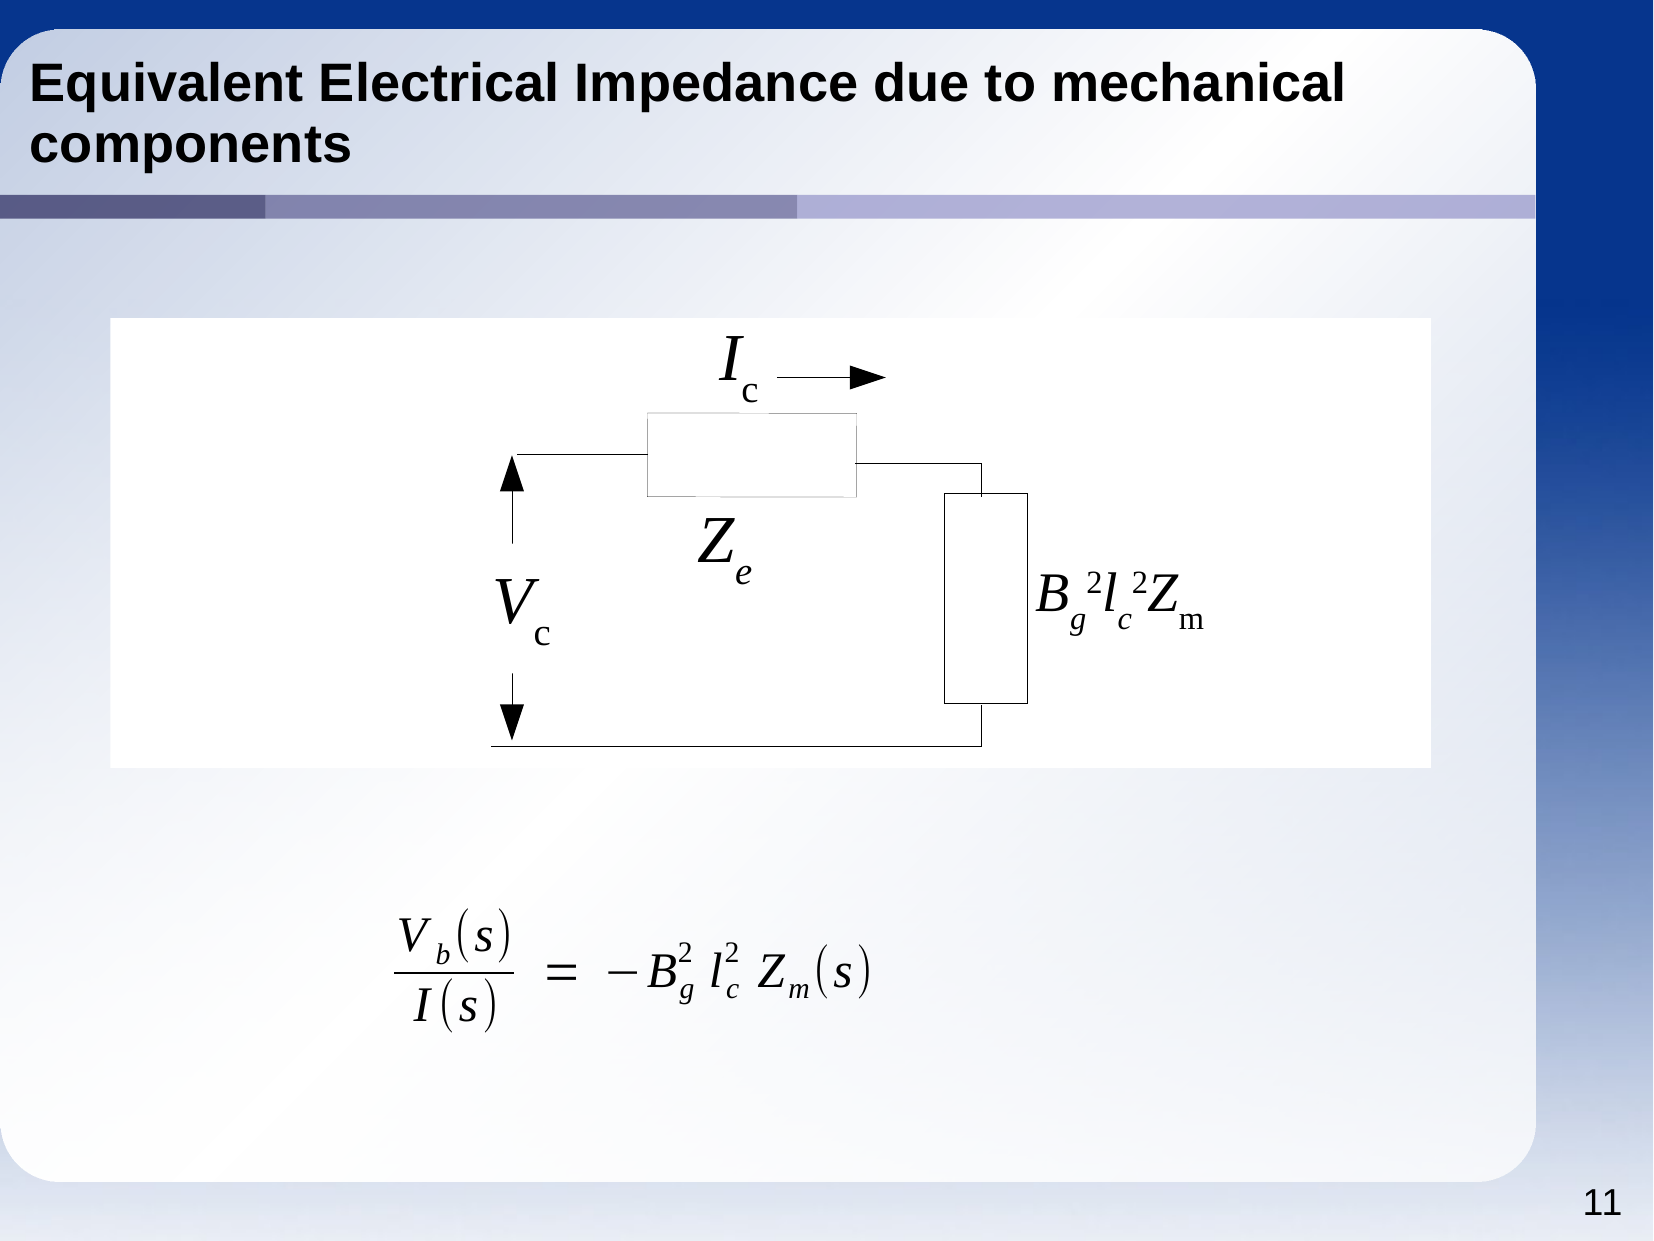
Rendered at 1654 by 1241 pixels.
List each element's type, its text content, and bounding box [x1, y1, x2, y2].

chart [110, 318, 1431, 768]
title Equivalent Electrical Impedance due to mechanical components [29, 49, 1506, 178]
picture [0, 0, 1654, 1241]
chart [385, 906, 879, 1037]
